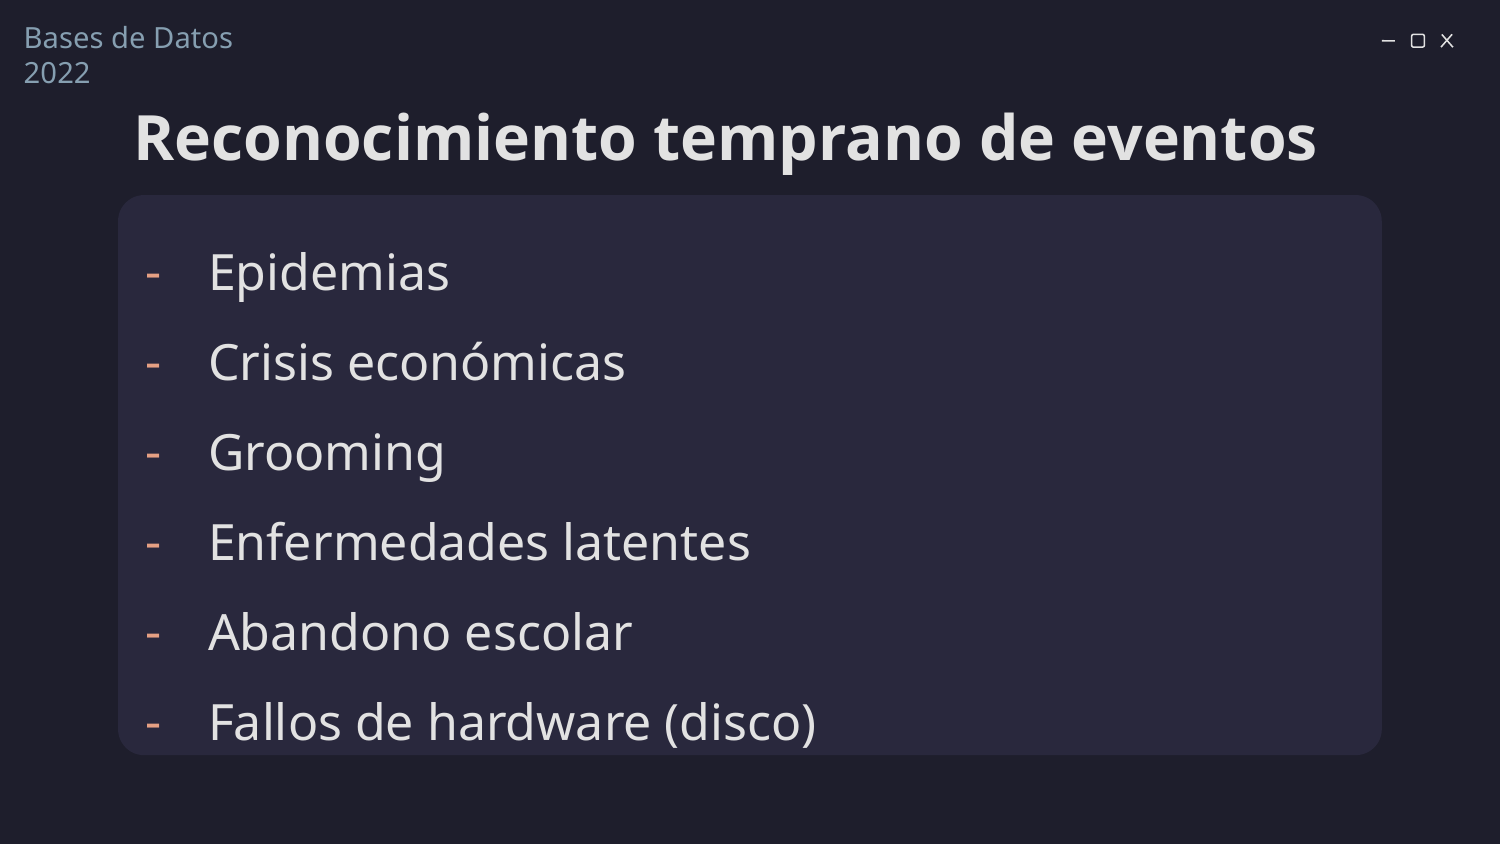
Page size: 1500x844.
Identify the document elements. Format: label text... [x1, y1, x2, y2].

title Reconocimiento temprano de eventos [118, 88, 1382, 183]
list Epidemias Crisis económicas Grooming Enfermedades latentes Abandono escolar Fallos de hardware (disco) [118, 195, 1382, 750]
